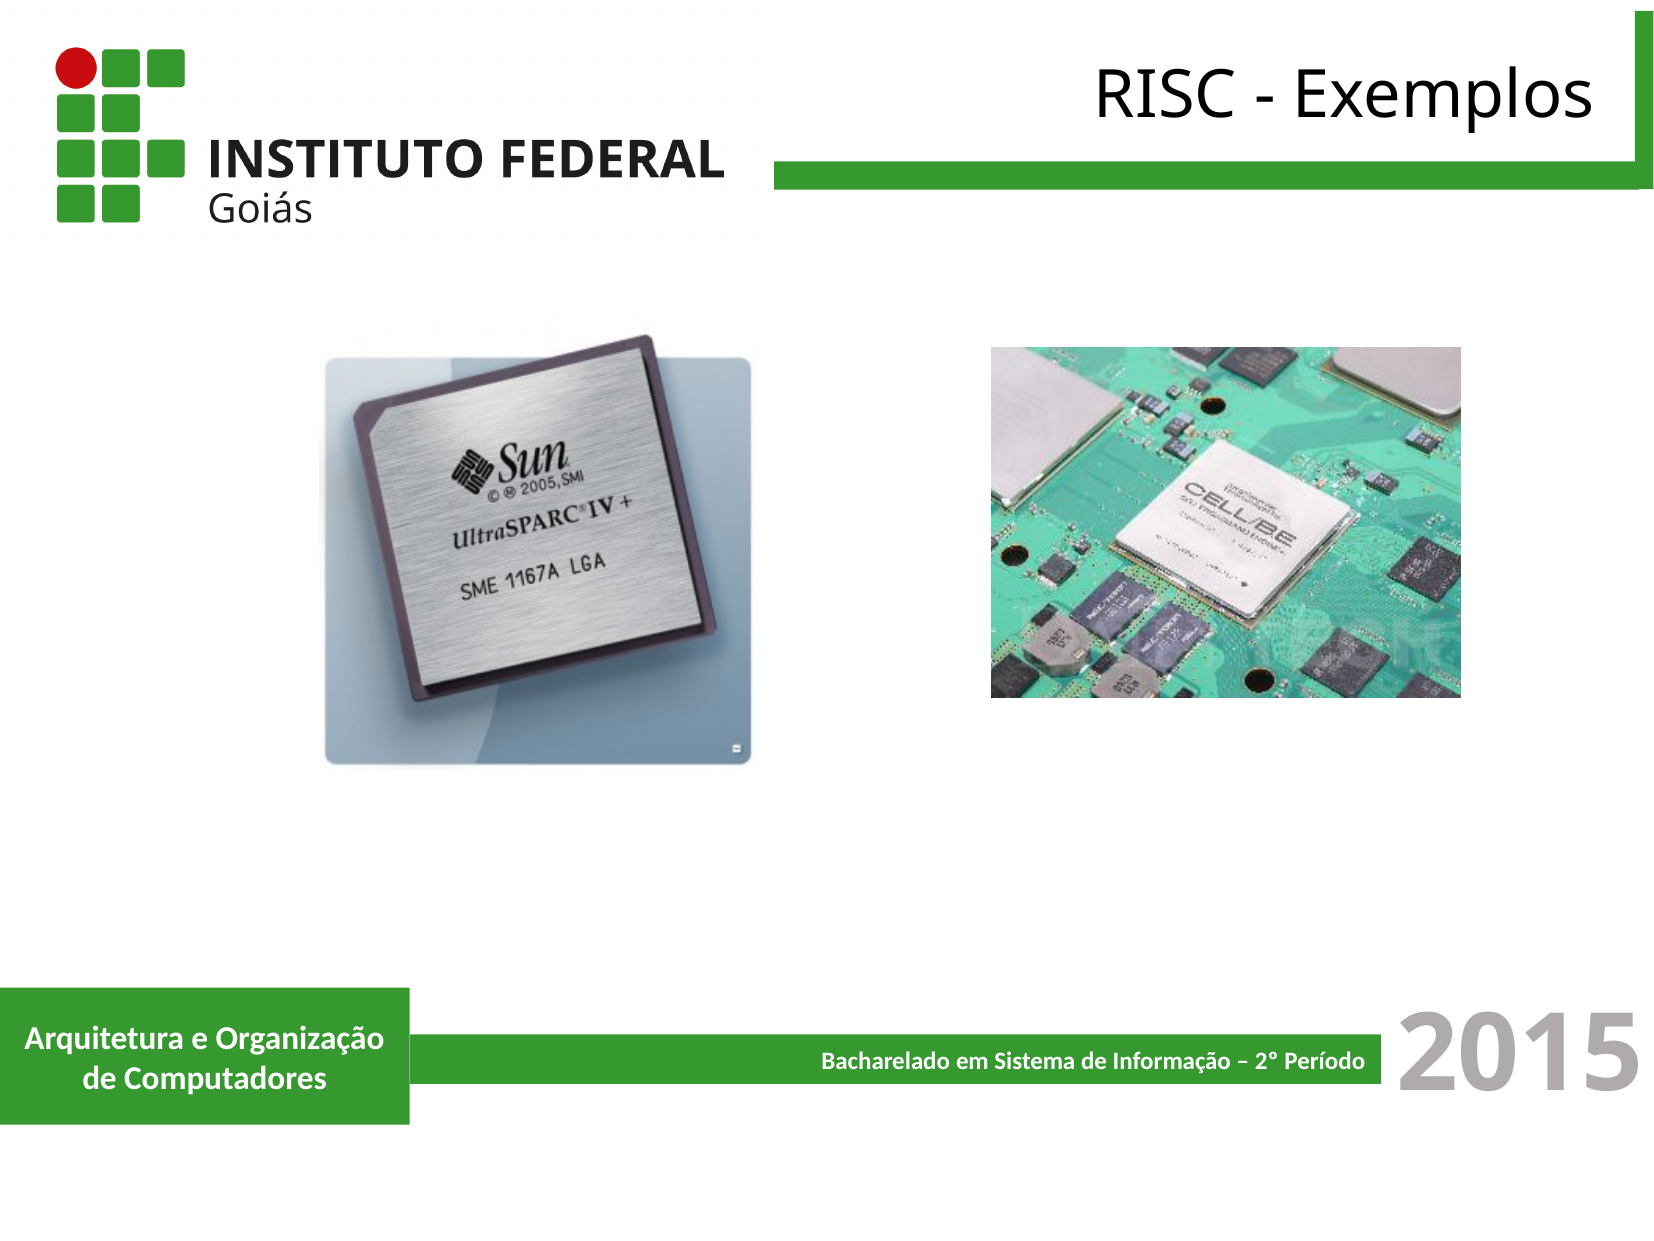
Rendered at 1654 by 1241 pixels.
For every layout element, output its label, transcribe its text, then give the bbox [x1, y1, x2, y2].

text_box Bacharelado em Sistema de Informação – 2º Período [410, 1034, 1382, 1084]
text_box 2015 [1381, 975, 1648, 1125]
picture [319, 301, 759, 771]
text_box Arquitetura e Organização de Computadores [0, 987, 410, 1125]
text_box RISC - Exemplos [860, 42, 1610, 138]
picture [991, 347, 1461, 698]
text_box [774, 10, 1654, 190]
picture [5, 5, 774, 265]
